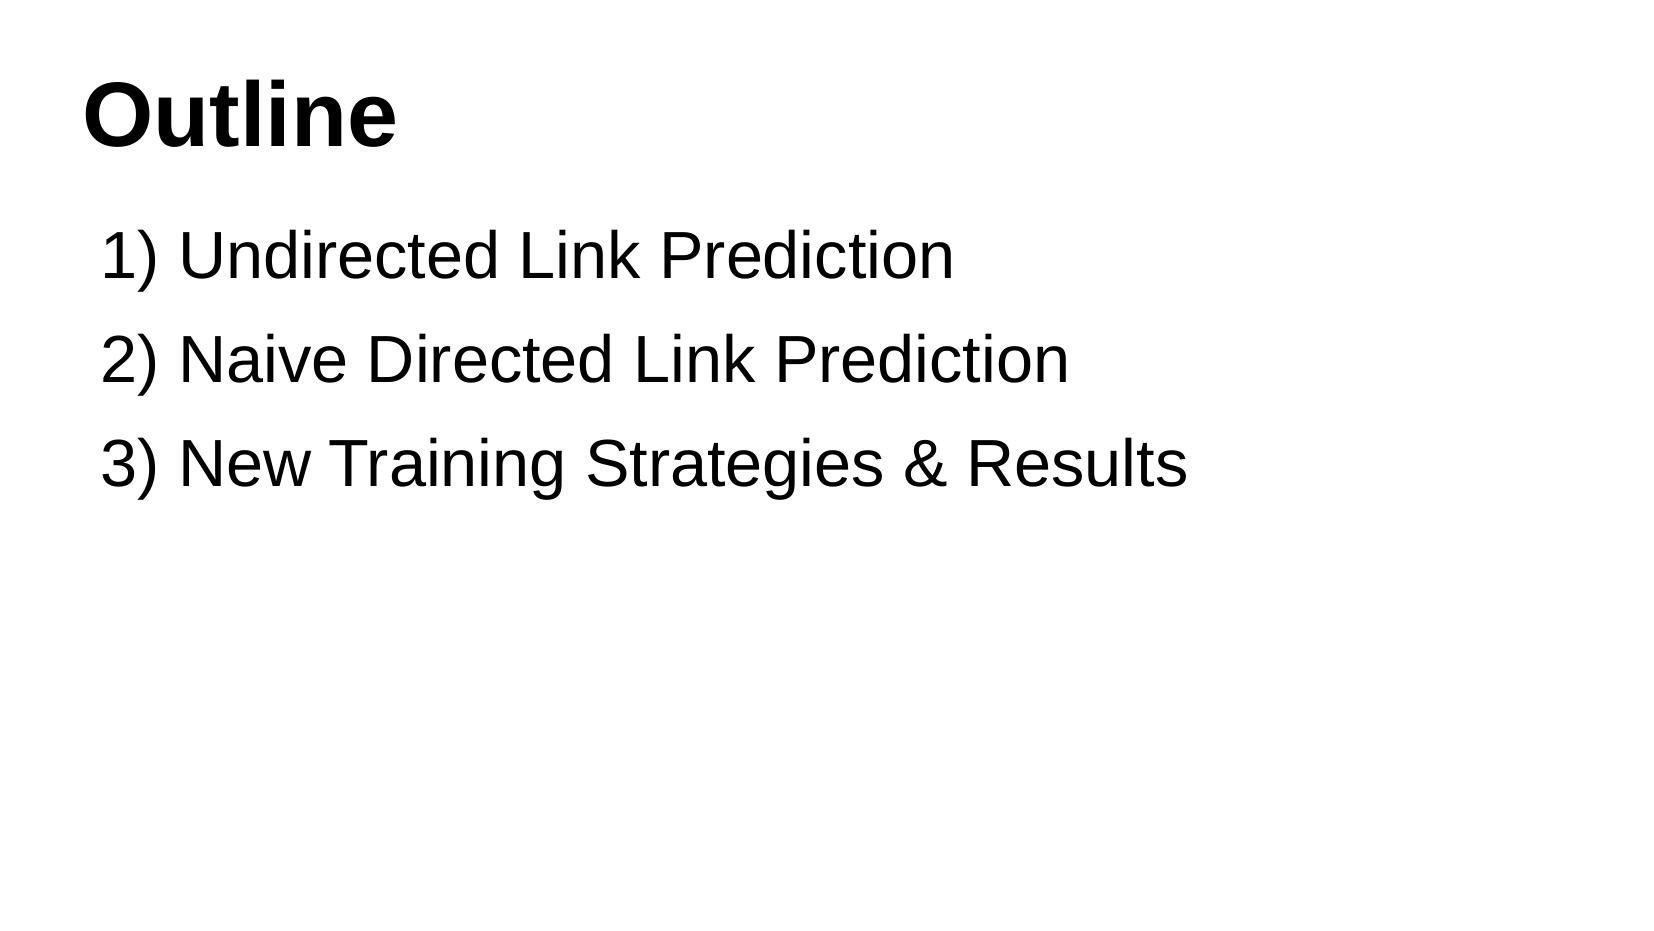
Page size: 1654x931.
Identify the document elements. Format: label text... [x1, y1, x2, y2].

title Outline [82, 37, 1571, 193]
list Undirected Link Prediction Naive Directed Link Prediction New Training Strategies & Results [82, 217, 1571, 758]
